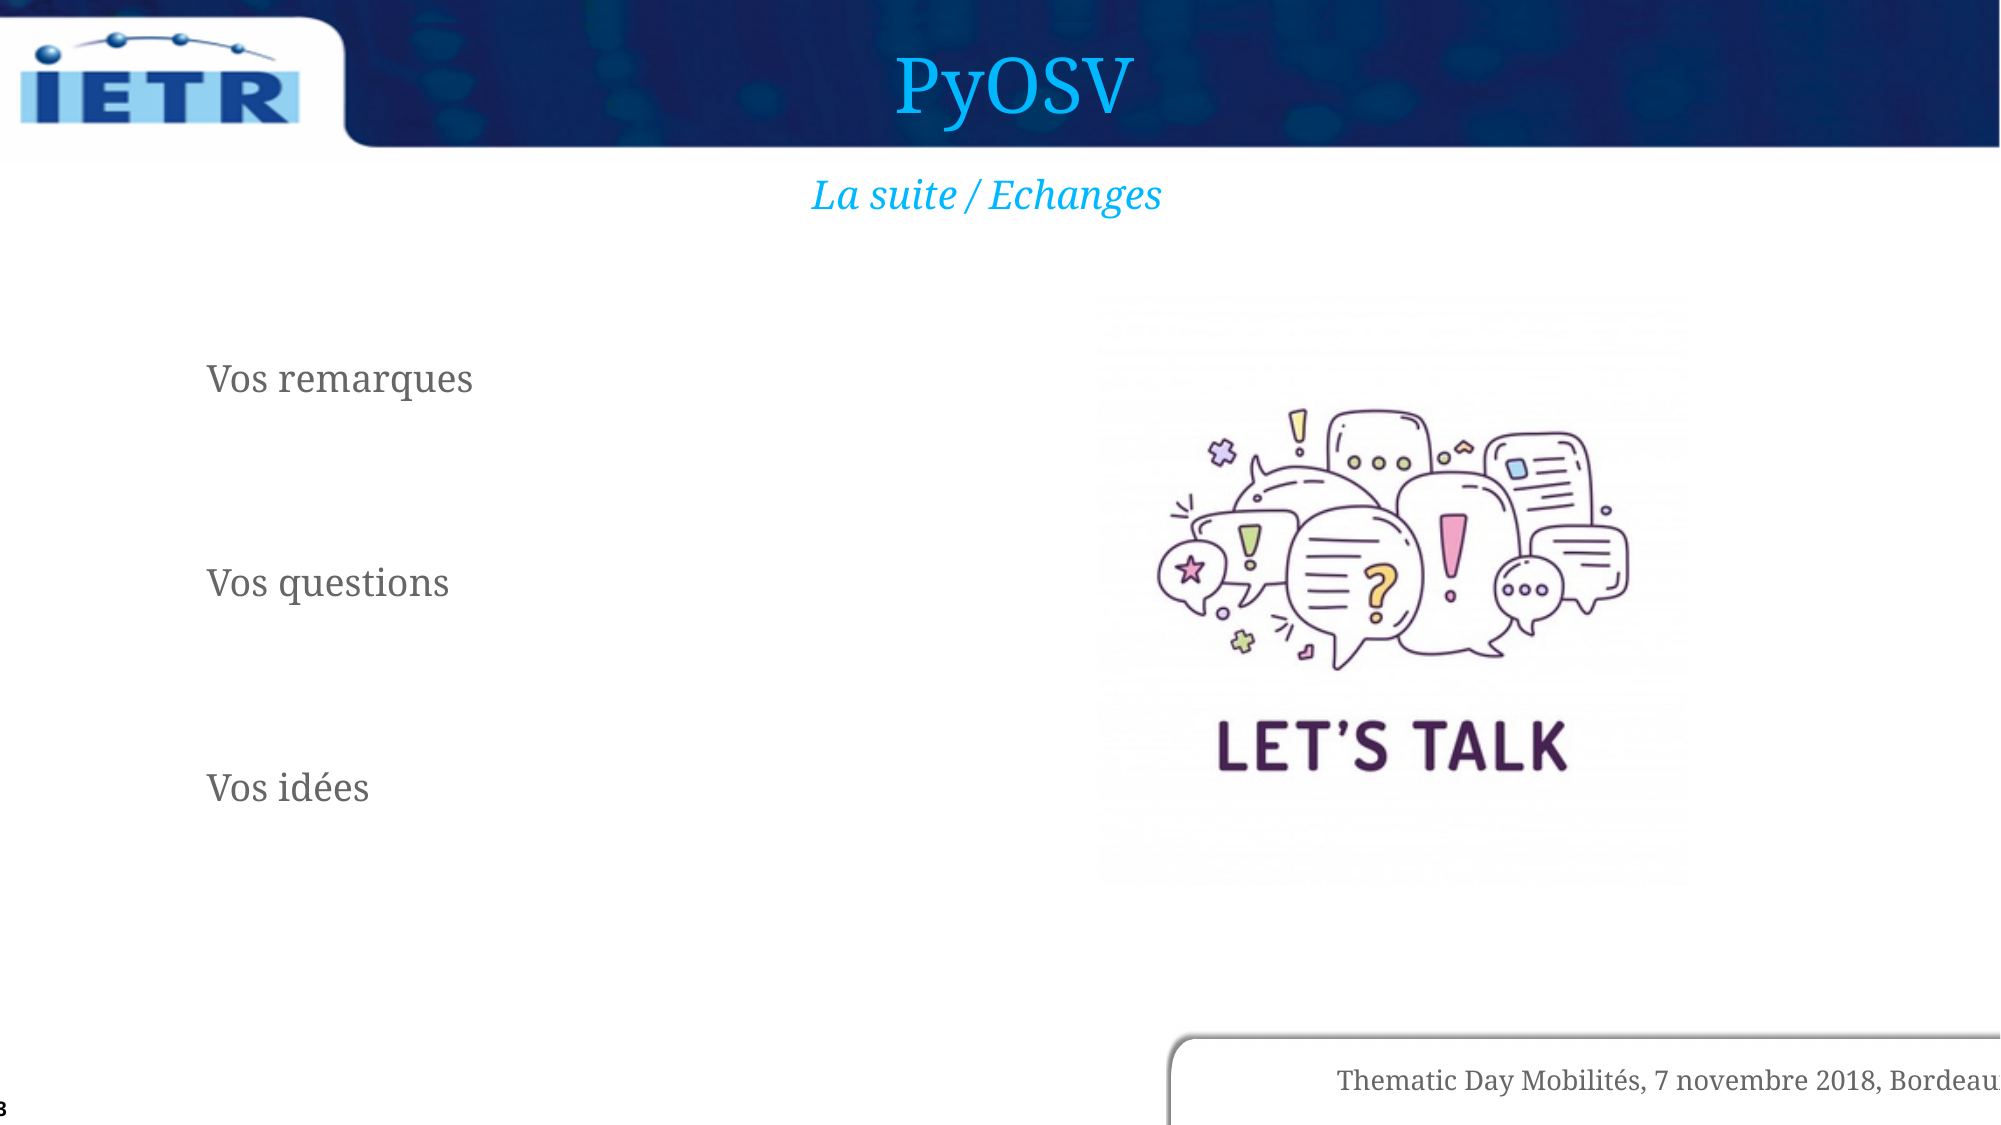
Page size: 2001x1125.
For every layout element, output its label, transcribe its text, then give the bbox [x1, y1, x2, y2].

text_box PyOSV [879, 23, 1156, 143]
text_box Thematic Day Mobilités, 7 novembre 2018, Bordeaux [1322, 1054, 1982, 1106]
picture [1098, 295, 1689, 886]
text_box Vos remarques Vos questions Vos idées [118, 259, 1867, 969]
picture [1166, 1024, 2001, 1125]
picture [0, 0, 2000, 165]
text_box La suite / Echanges [797, 159, 1135, 253]
